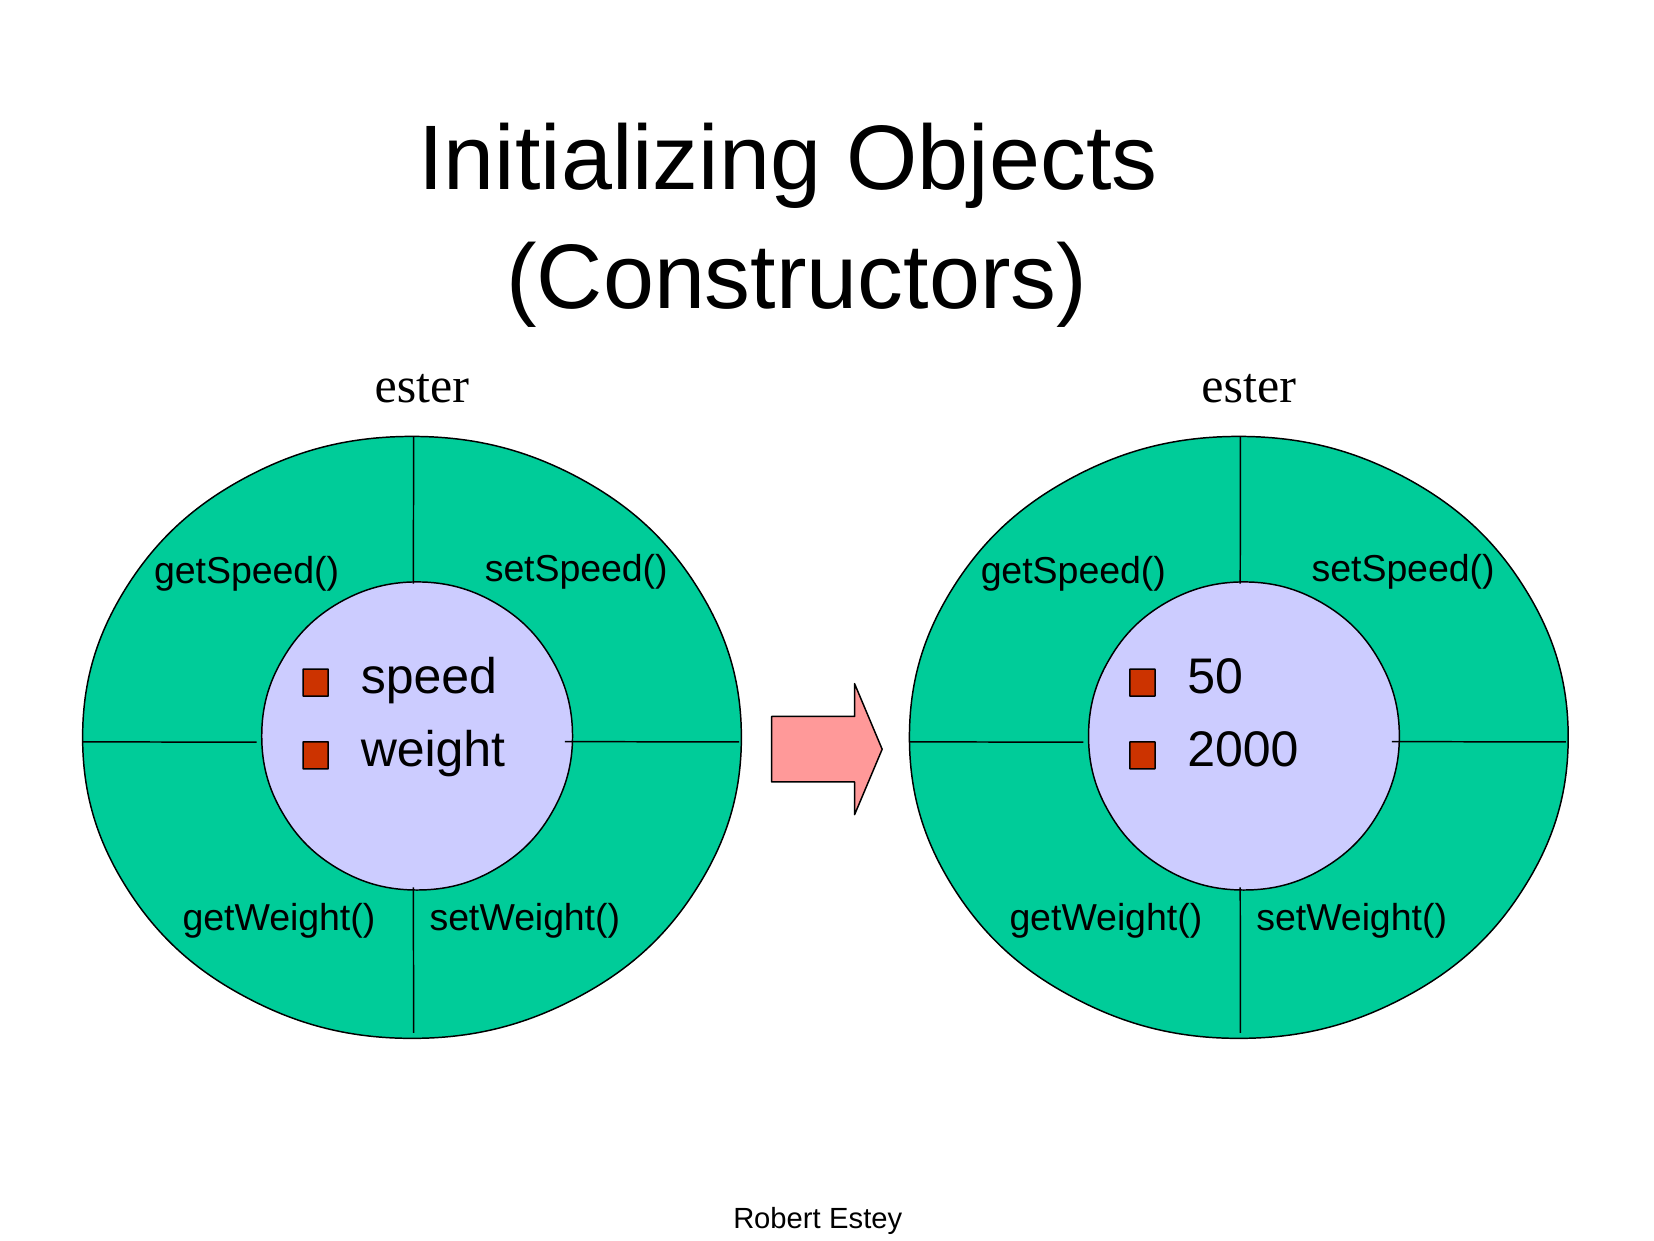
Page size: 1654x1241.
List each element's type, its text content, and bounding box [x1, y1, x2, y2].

text_box setSpeed() [1311, 547, 1514, 596]
text_box 50 [1187, 648, 1249, 714]
text_box getWeight() [182, 896, 397, 946]
text_box setWeight() [1256, 896, 1468, 946]
text_box (Constructors) [506, 225, 1148, 345]
text_box ester [1201, 358, 1307, 423]
text_box 2000 [1187, 721, 1311, 787]
text_box getSpeed() [980, 549, 1186, 599]
text_box setWeight() [429, 896, 641, 946]
text_box Initializing Objects [418, 106, 1235, 226]
text_box getSpeed() [154, 549, 359, 599]
text_box speed [360, 648, 511, 714]
text_box getWeight() [1009, 896, 1224, 946]
text_box Robert Estey [733, 1201, 921, 1240]
text_box [0, 0, 1654, 1241]
text_box weight [360, 721, 520, 787]
text_box setSpeed() [484, 547, 687, 596]
text_box ester [374, 358, 480, 423]
